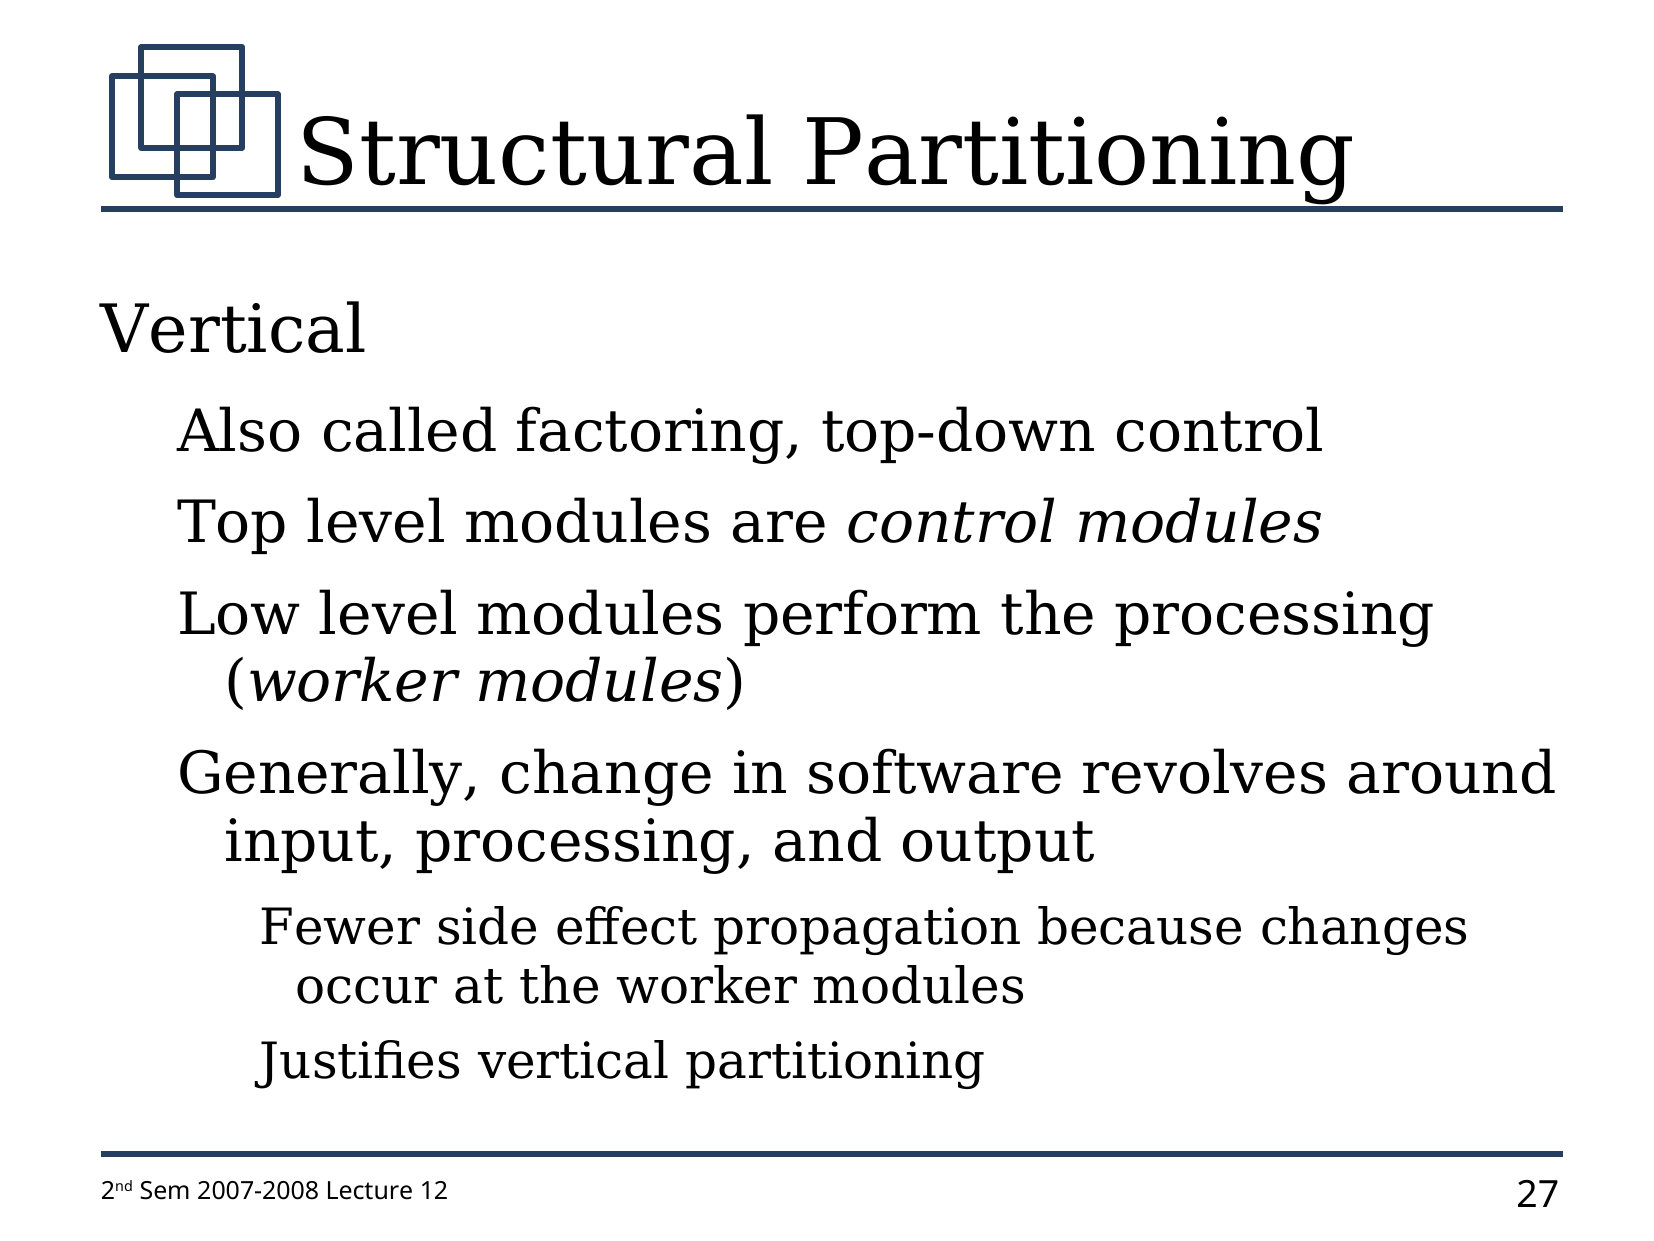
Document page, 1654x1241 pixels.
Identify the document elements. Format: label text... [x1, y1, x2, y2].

list Vertical Also called factoring, top-down control Top level modules are control modules Low level modules perform the processing (worker modules) Generally, change in software revolves around input, processing, and output Fewer side effect propagation because changes occur at the worker modules Justifies vertical partitioning [82, 290, 1571, 1109]
title Structural Partitioning [82, 49, 1571, 257]
